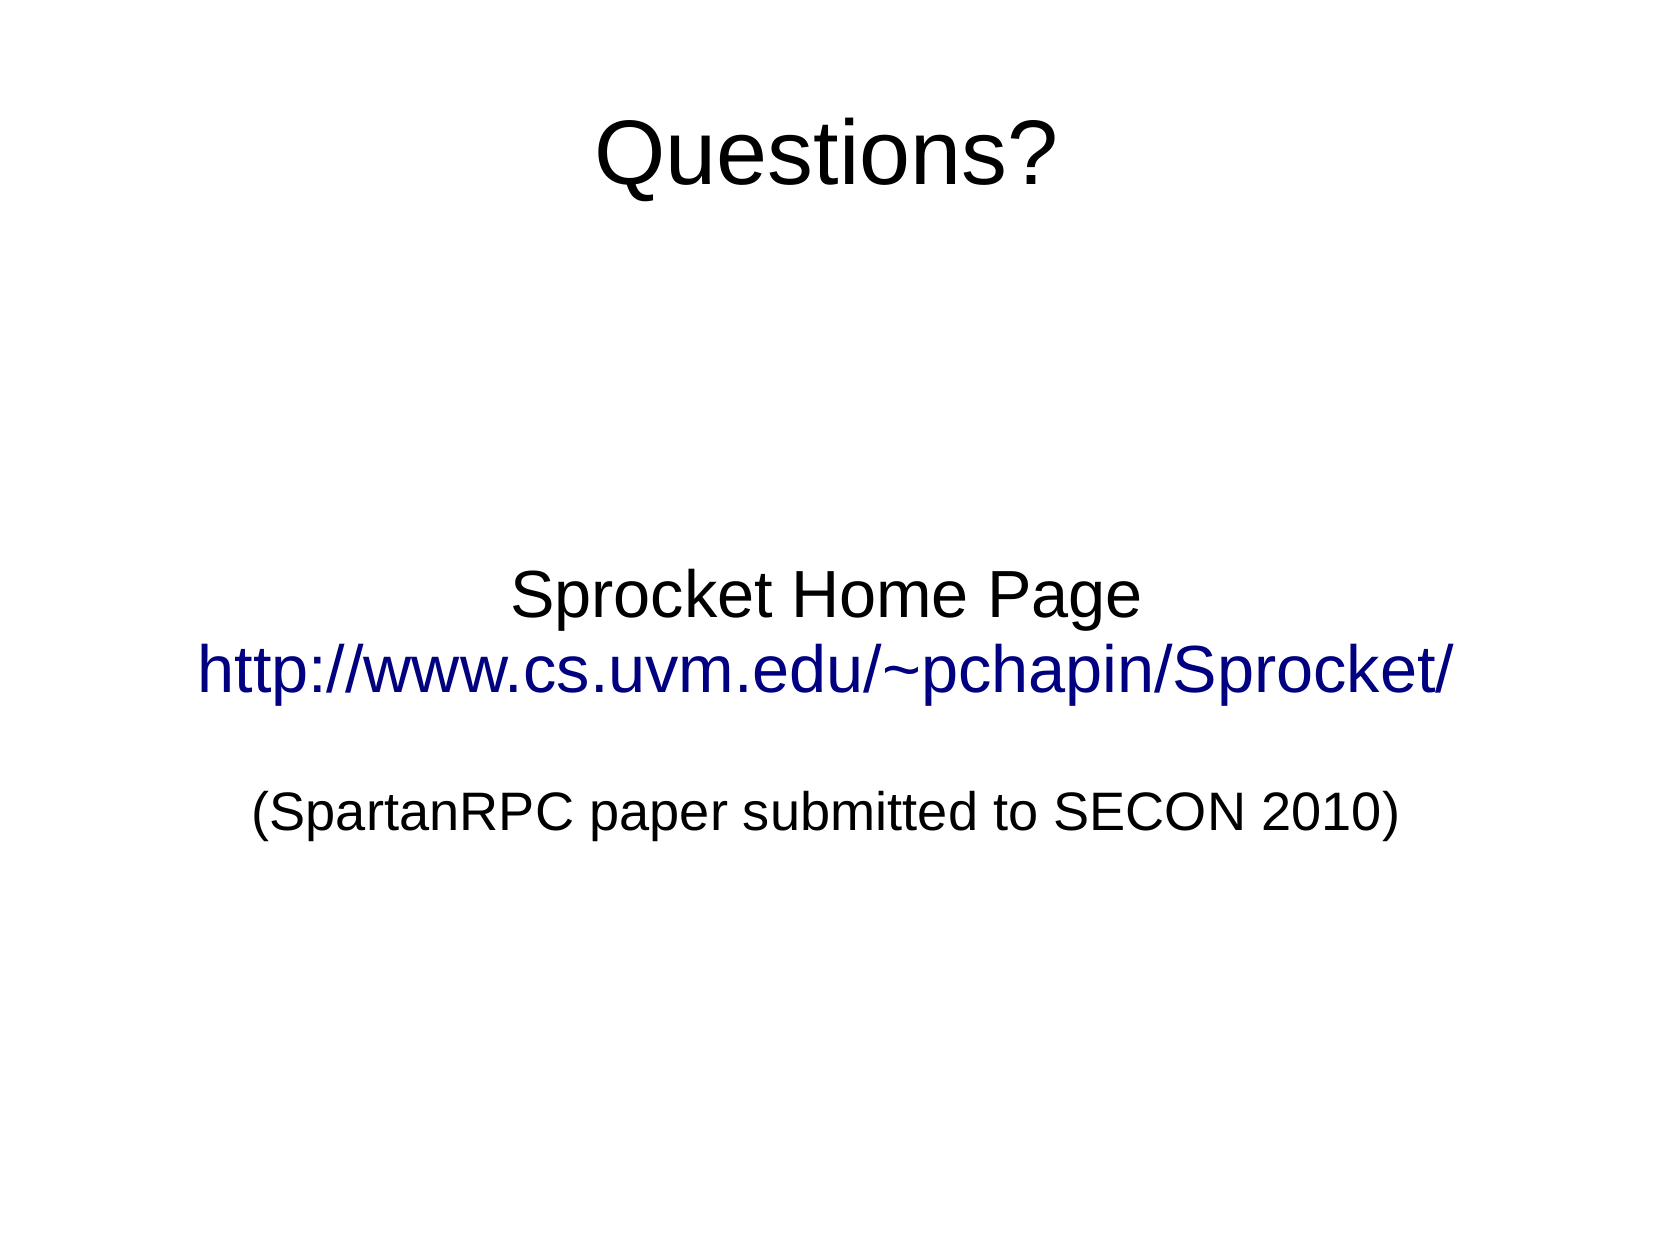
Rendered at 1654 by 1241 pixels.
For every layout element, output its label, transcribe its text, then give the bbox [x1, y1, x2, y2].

subtitle Sprocket Home Page http://www.cs.uvm.edu/~pchapin/Sprocket/ (SpartanRPC paper submitted to SECON 2010) [82, 297, 1571, 1102]
title Questions? [82, 49, 1571, 257]
